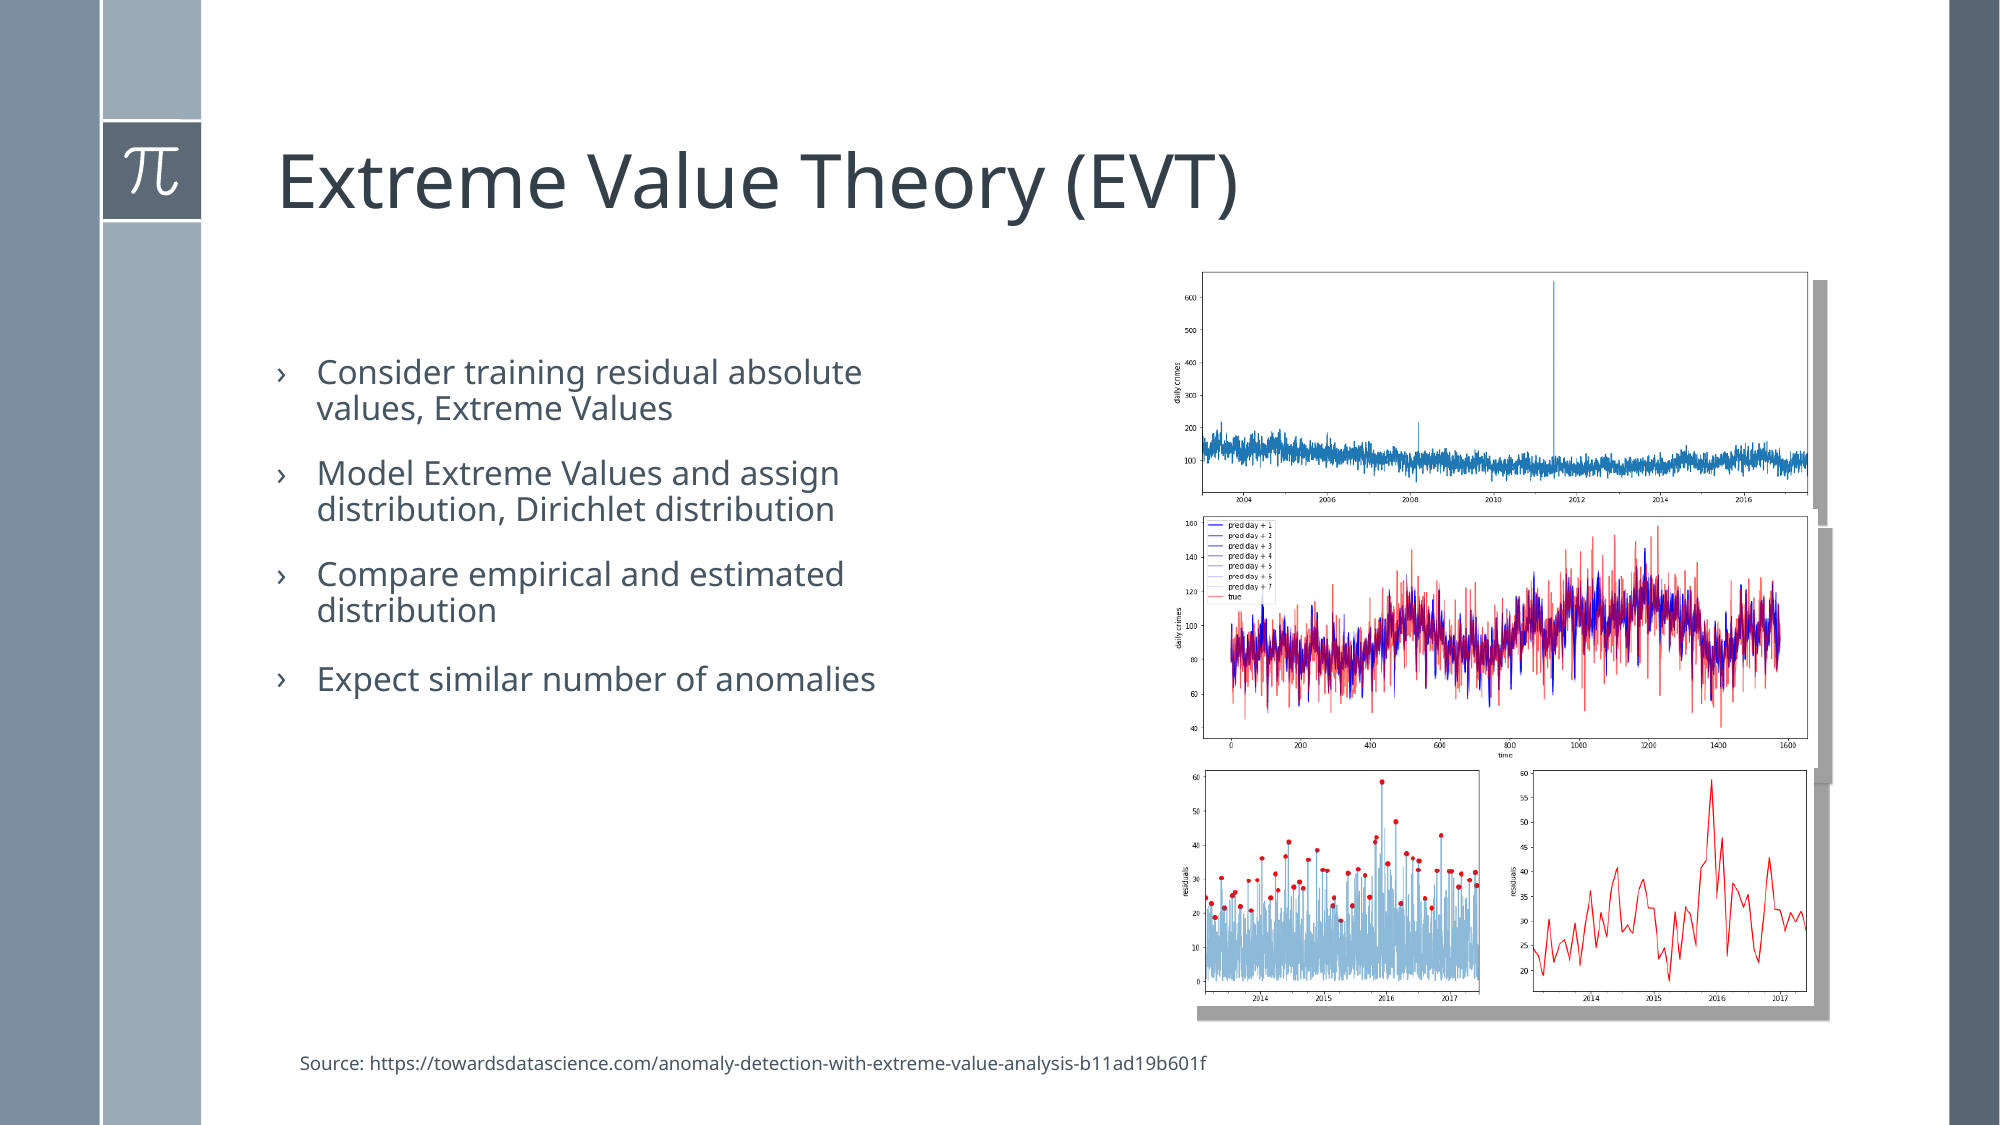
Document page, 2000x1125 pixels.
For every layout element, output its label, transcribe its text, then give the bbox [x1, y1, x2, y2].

text_box Consider training residual absolute values, Extreme Values Model Extreme Values and assign distribution, Dirichlet distribution Compare empirical and estimated distribution Expect similar number of anomalies [261, 262, 931, 1013]
text_box Extreme Value Theory (EVT) [261, 29, 1867, 233]
picture [1170, 262, 1818, 1006]
text_box Source: https://towardsdatascience.com/anomaly-detection-with-extreme-value-analysis-b11ad19b601f [285, 1043, 1297, 1081]
